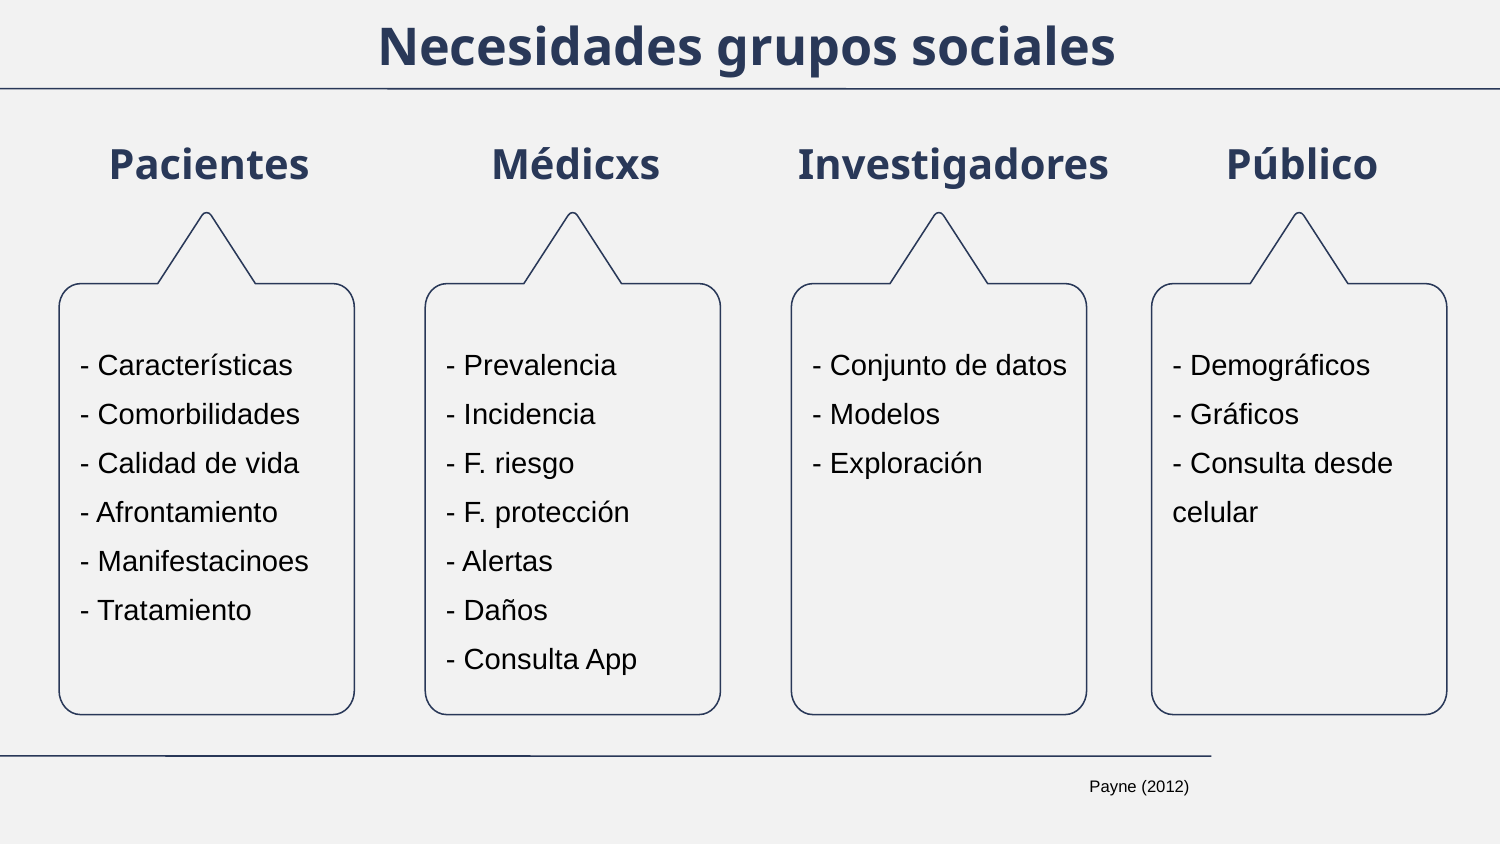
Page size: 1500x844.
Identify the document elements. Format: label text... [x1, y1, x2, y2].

title Médicxs [419, 125, 726, 213]
title Pacientes [28, 122, 390, 213]
text_box - Conjunto de datos - Modelos - Exploración [797, 324, 1087, 488]
title Investigadores [726, 122, 1145, 213]
text_box - Prevalencia - Incidencia - F. riesgo - F. protección - Alertas - Daños - Consulta App [431, 324, 721, 684]
text_box - Demográficos - Gráficos - Consulta desde celular [1157, 324, 1447, 537]
text_box Payne (2012) [950, 770, 1205, 827]
title Necesidades grupos sociales [211, 0, 1282, 125]
title Público [1145, 122, 1459, 213]
text_box - Características - Comorbilidades - Calidad de vida - Afrontamiento - Manifestacinoes - Tratamiento [64, 324, 355, 635]
